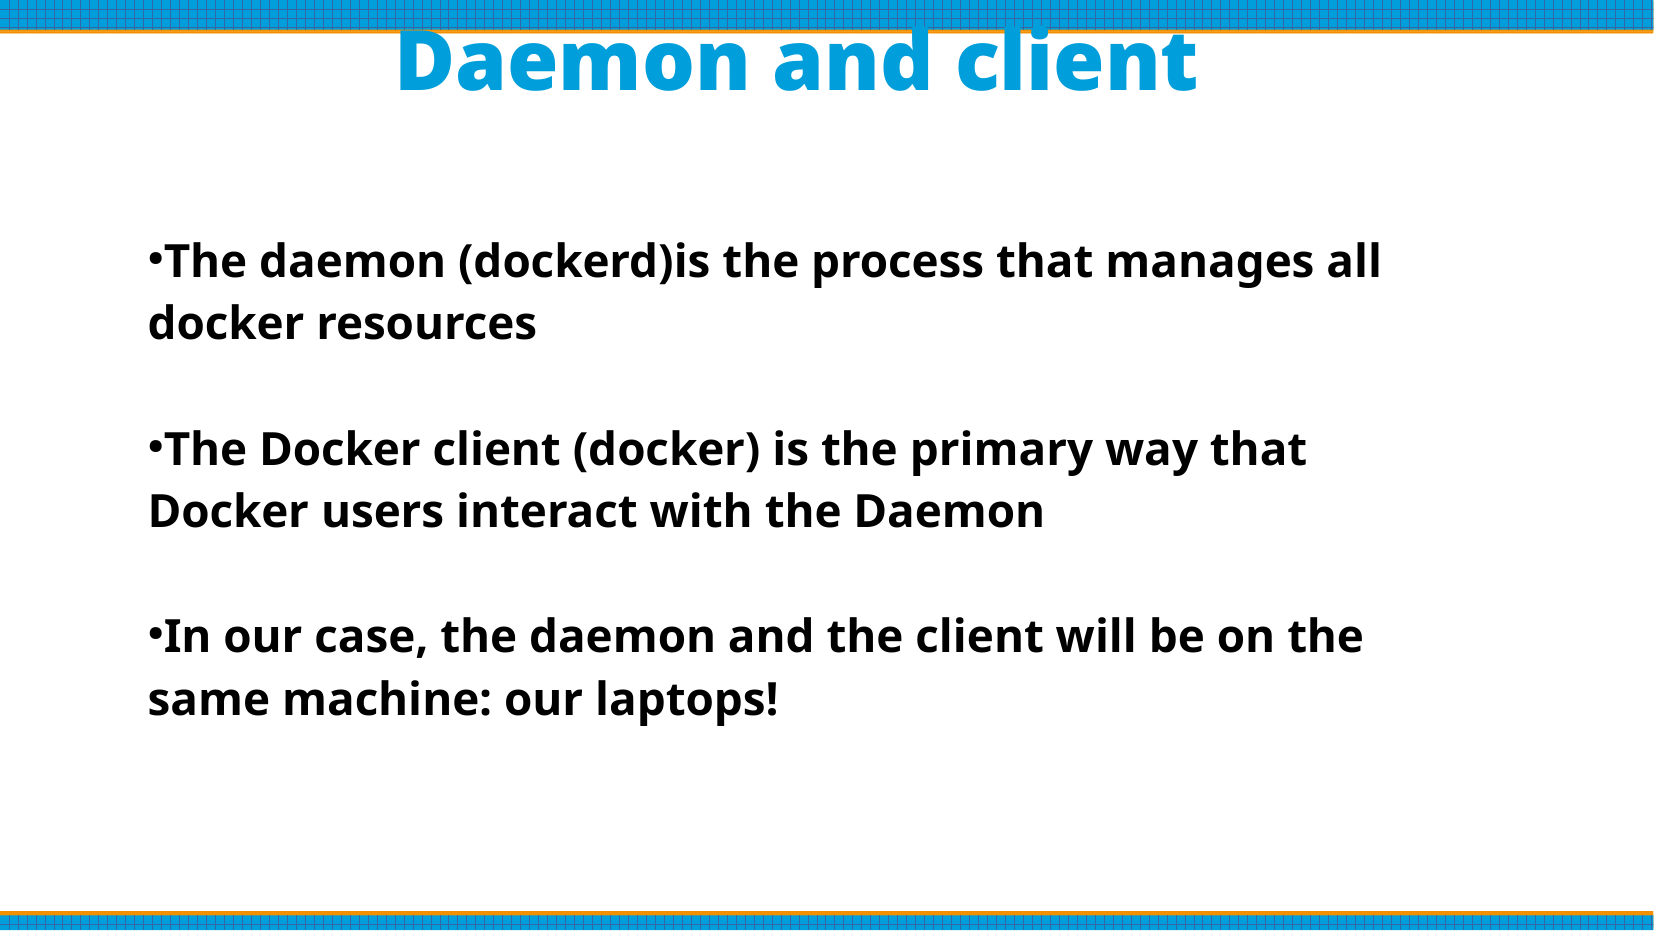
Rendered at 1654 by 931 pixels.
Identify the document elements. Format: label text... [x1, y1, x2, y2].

subtitle Daemon and client The daemon (dockerd)is the process that manages all docker resources The Docker client (docker) is the primary way that Docker users interact with the Daemon In our case, the daemon and the client will be on the same machine: our laptops! [147, 29, 1447, 872]
